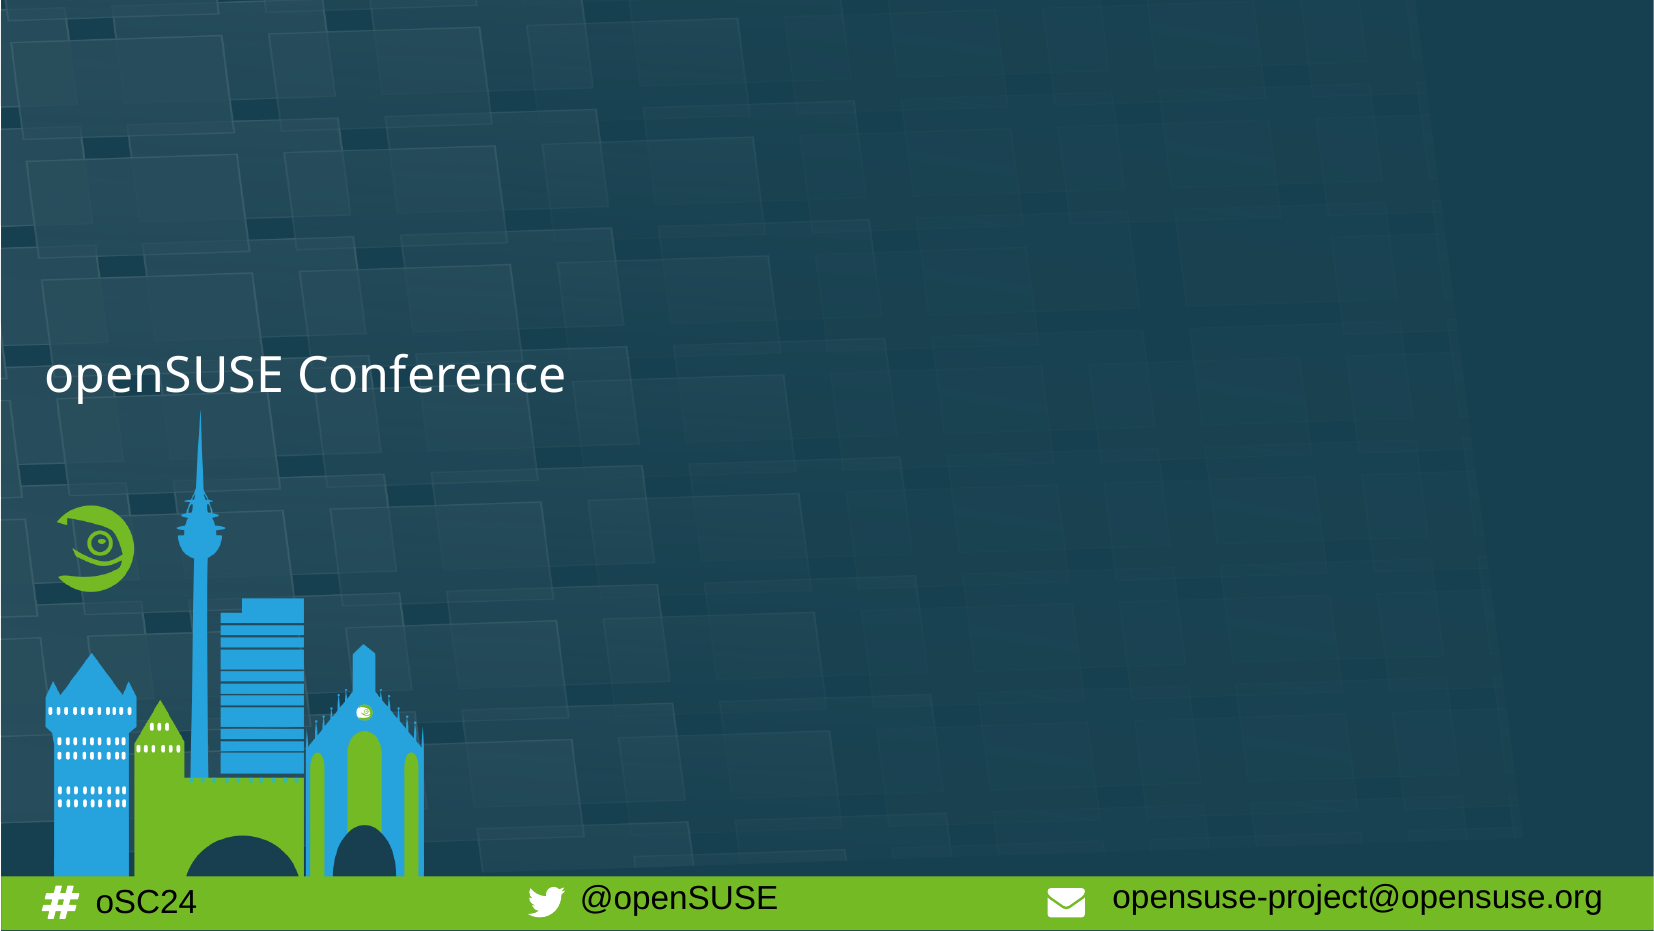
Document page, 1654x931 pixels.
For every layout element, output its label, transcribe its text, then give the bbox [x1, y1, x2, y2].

text_box @openSUSE [565, 848, 911, 931]
text_box opensuse-project@opensuse.org [1097, 848, 1654, 931]
picture [0, 0, 1654, 931]
text_box openSUSE Conference [30, 325, 676, 421]
text_box oSC24 [80, 873, 226, 931]
